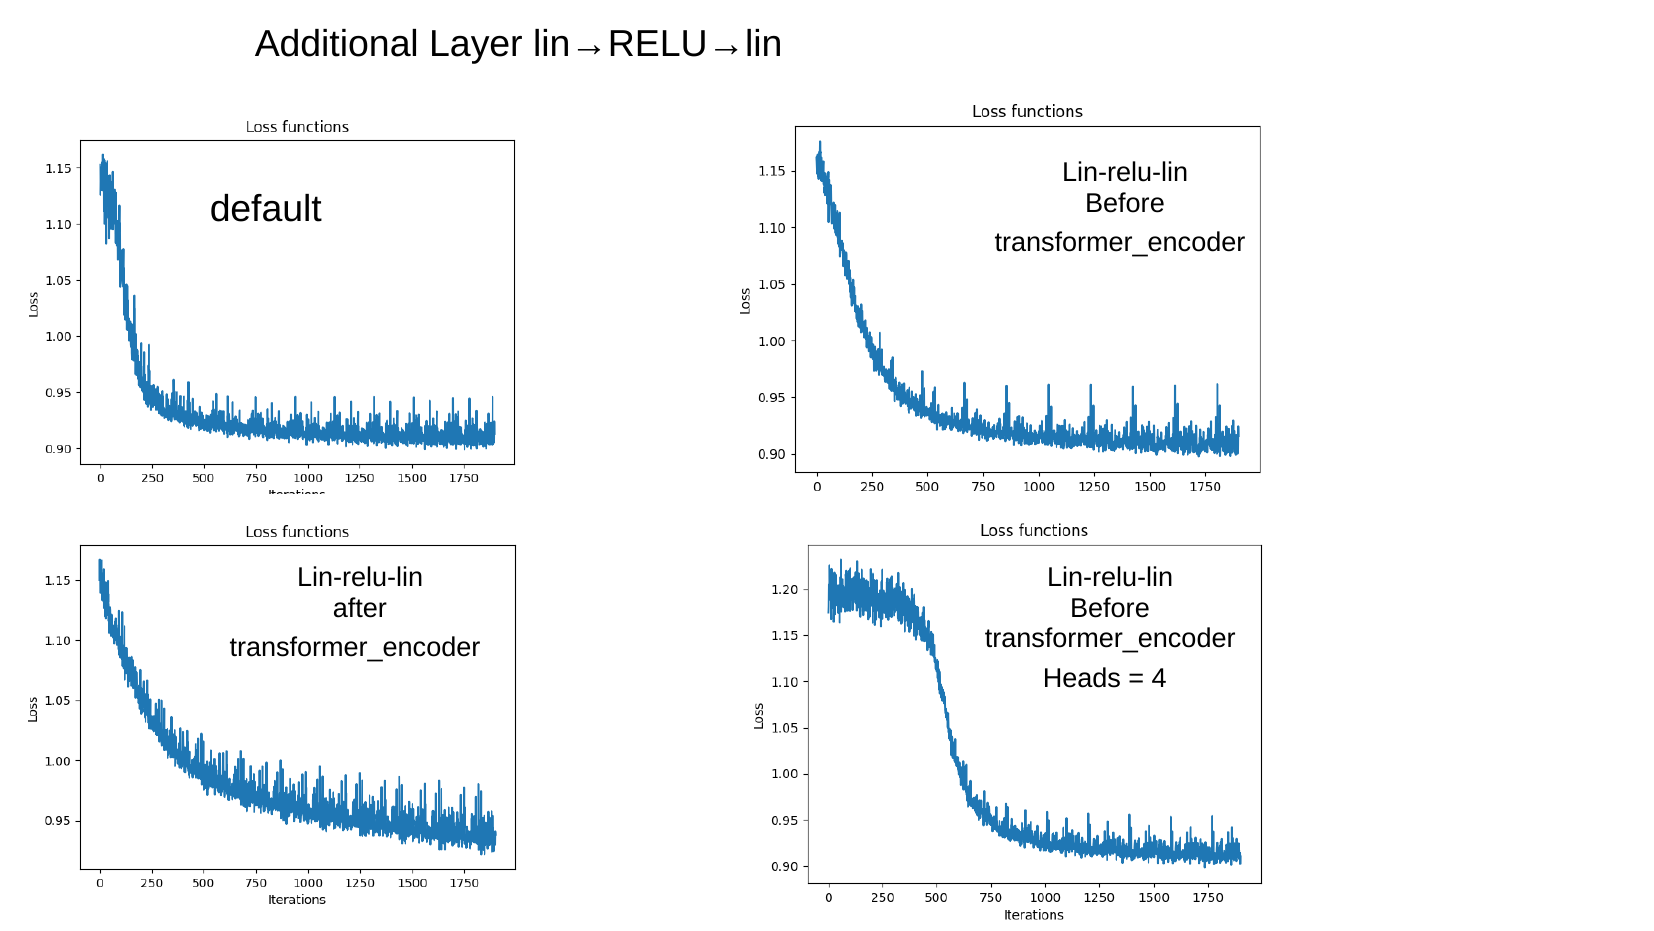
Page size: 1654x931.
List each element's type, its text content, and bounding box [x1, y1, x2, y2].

text_box Lin-relu-lin Before transformer_encoder [960, 150, 1291, 333]
text_box Lin-relu-lin Before transformer_encoder Heads = 4 [945, 555, 1276, 738]
text_box default [195, 180, 481, 237]
text_box Additional Layer lin→RELU→lin [240, 15, 1291, 72]
text_box Lin-relu-lin after transformer_encoder [195, 555, 526, 738]
picture [720, 71, 1319, 931]
picture [9, 89, 571, 916]
